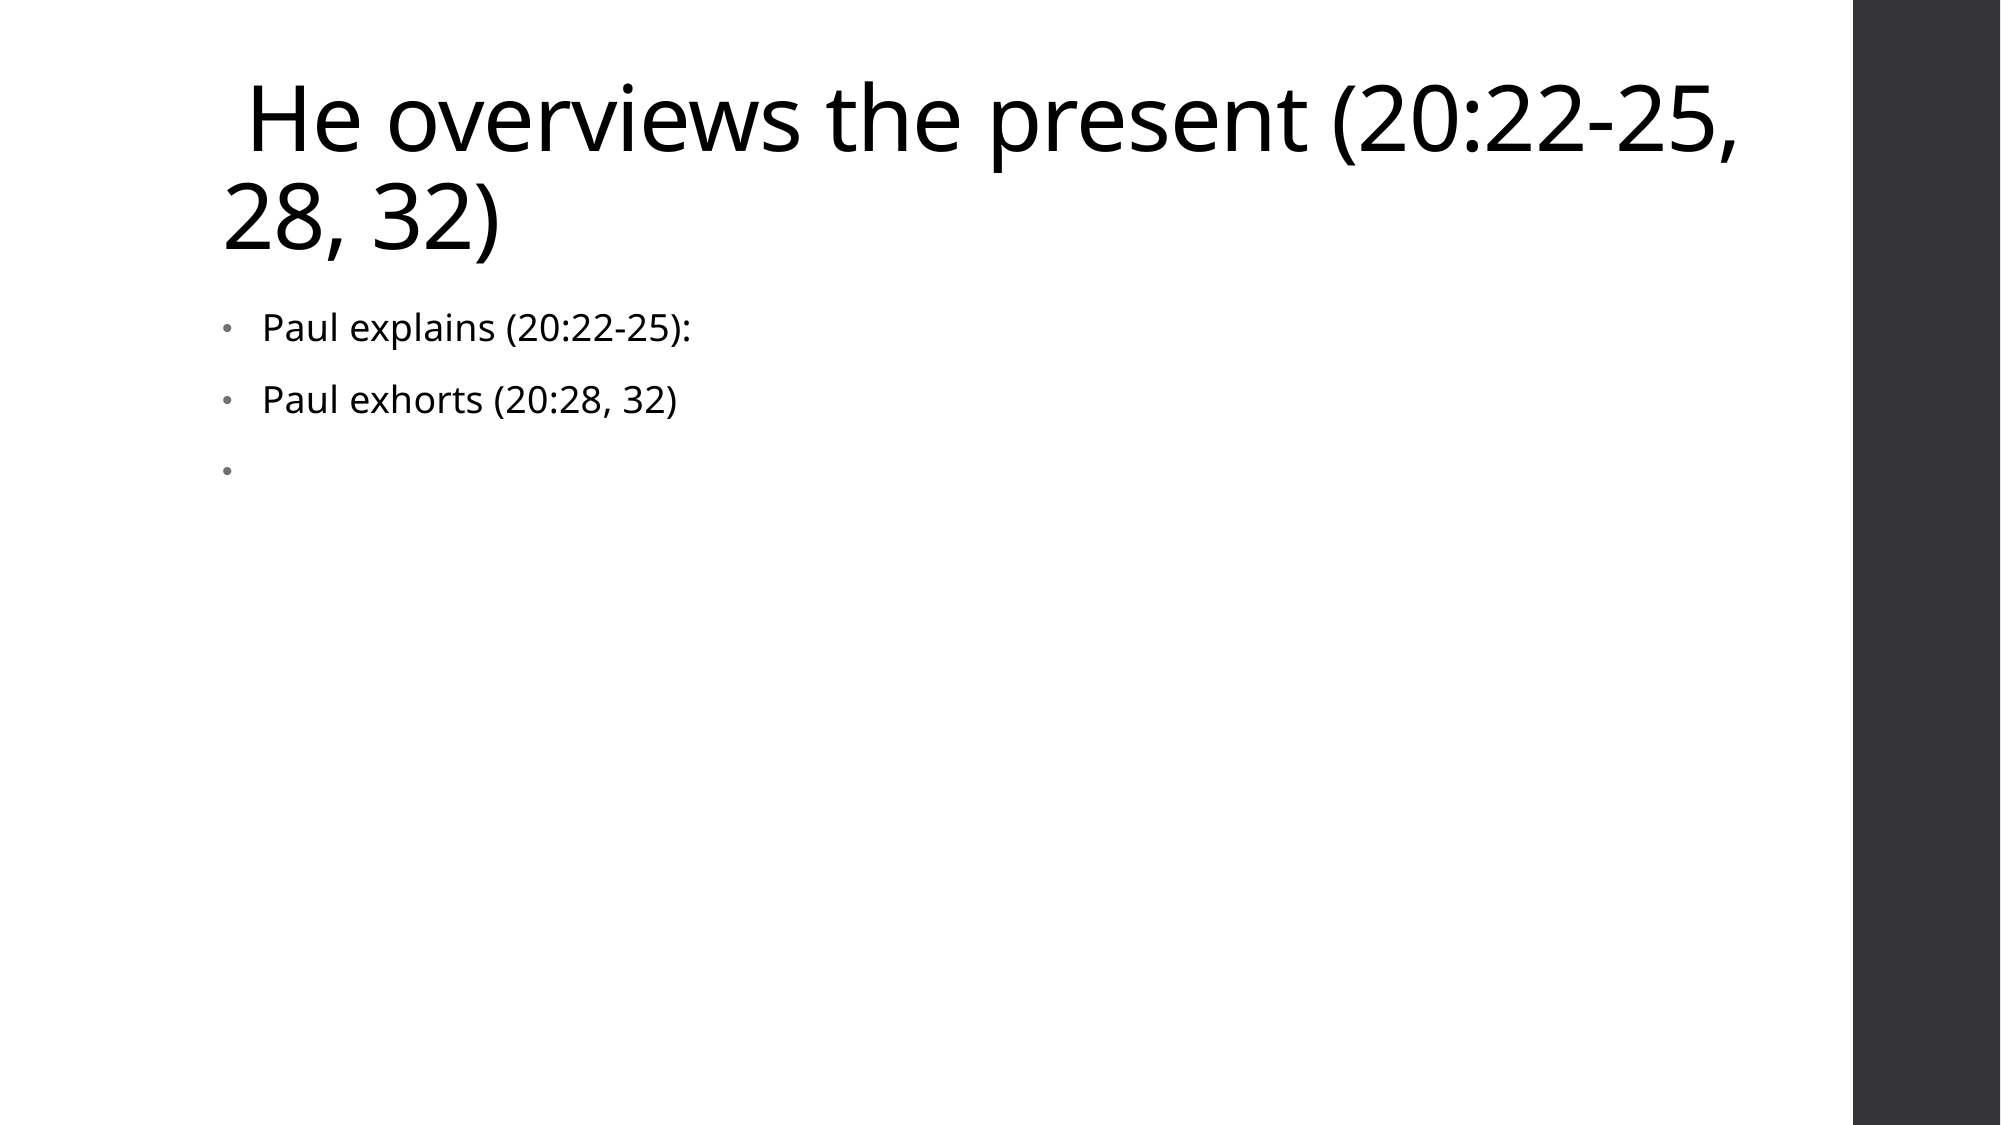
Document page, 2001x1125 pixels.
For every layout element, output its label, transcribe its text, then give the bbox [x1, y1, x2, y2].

title He overviews the present (20:22-25, 28, 32) [206, 60, 1797, 278]
list Paul explains (20:22-25): Paul exhorts (20:28, 32) [206, 299, 1617, 1014]
